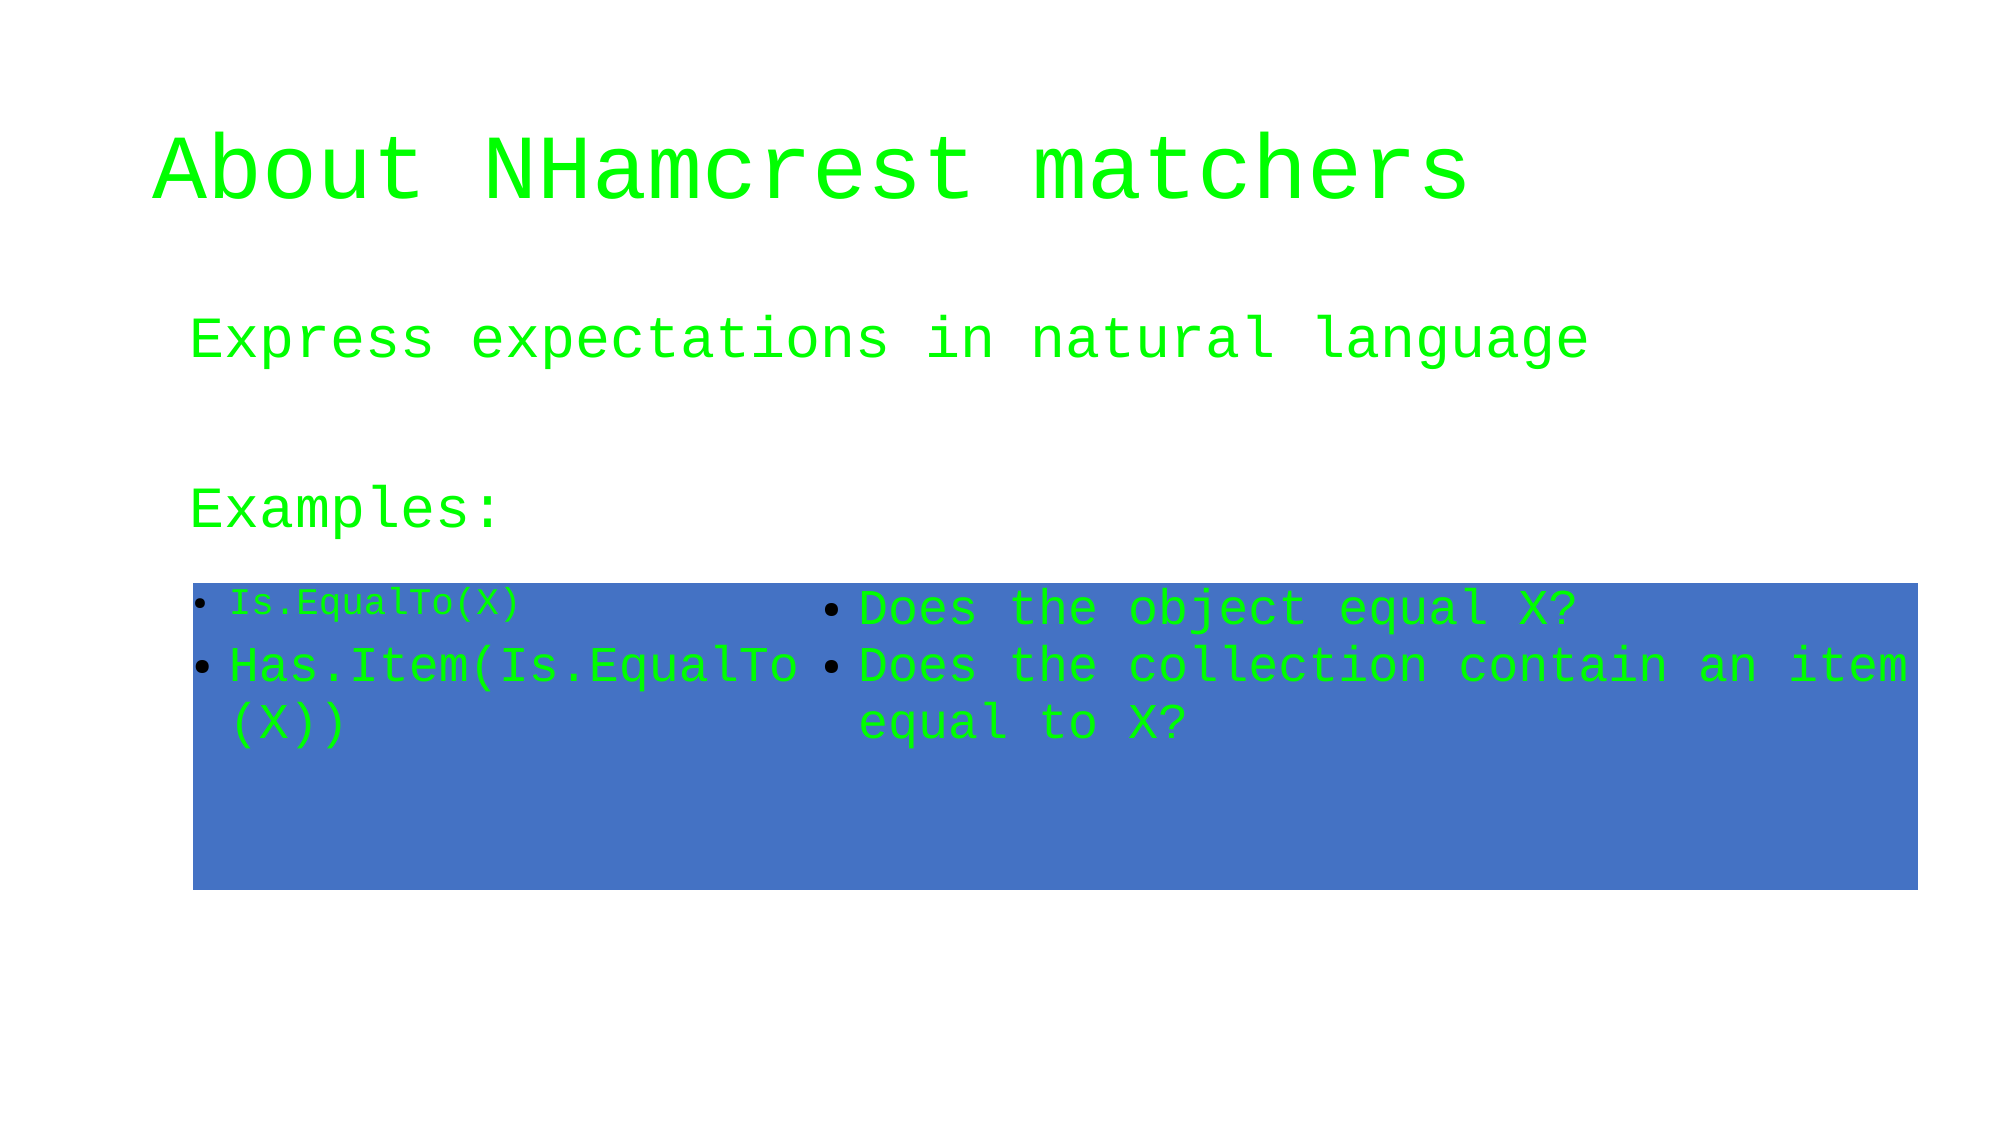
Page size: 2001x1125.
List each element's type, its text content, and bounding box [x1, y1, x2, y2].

table_header Does the object equal X? [823, 583, 1918, 640]
table_cell Has.Item(Is.EqualTo(X)) [193, 640, 823, 754]
table_cell [823, 822, 1918, 890]
table_cell [823, 754, 1918, 822]
table_header Is.EqualTo(X) [193, 583, 823, 640]
table_cell [193, 754, 823, 822]
title About NHamcrest matchers [137, 59, 1863, 278]
table_cell [193, 822, 823, 890]
table_cell Does the collection contain an item equal to X? [823, 640, 1918, 754]
list Express expectations in natural language Examples: [137, 299, 1863, 1014]
